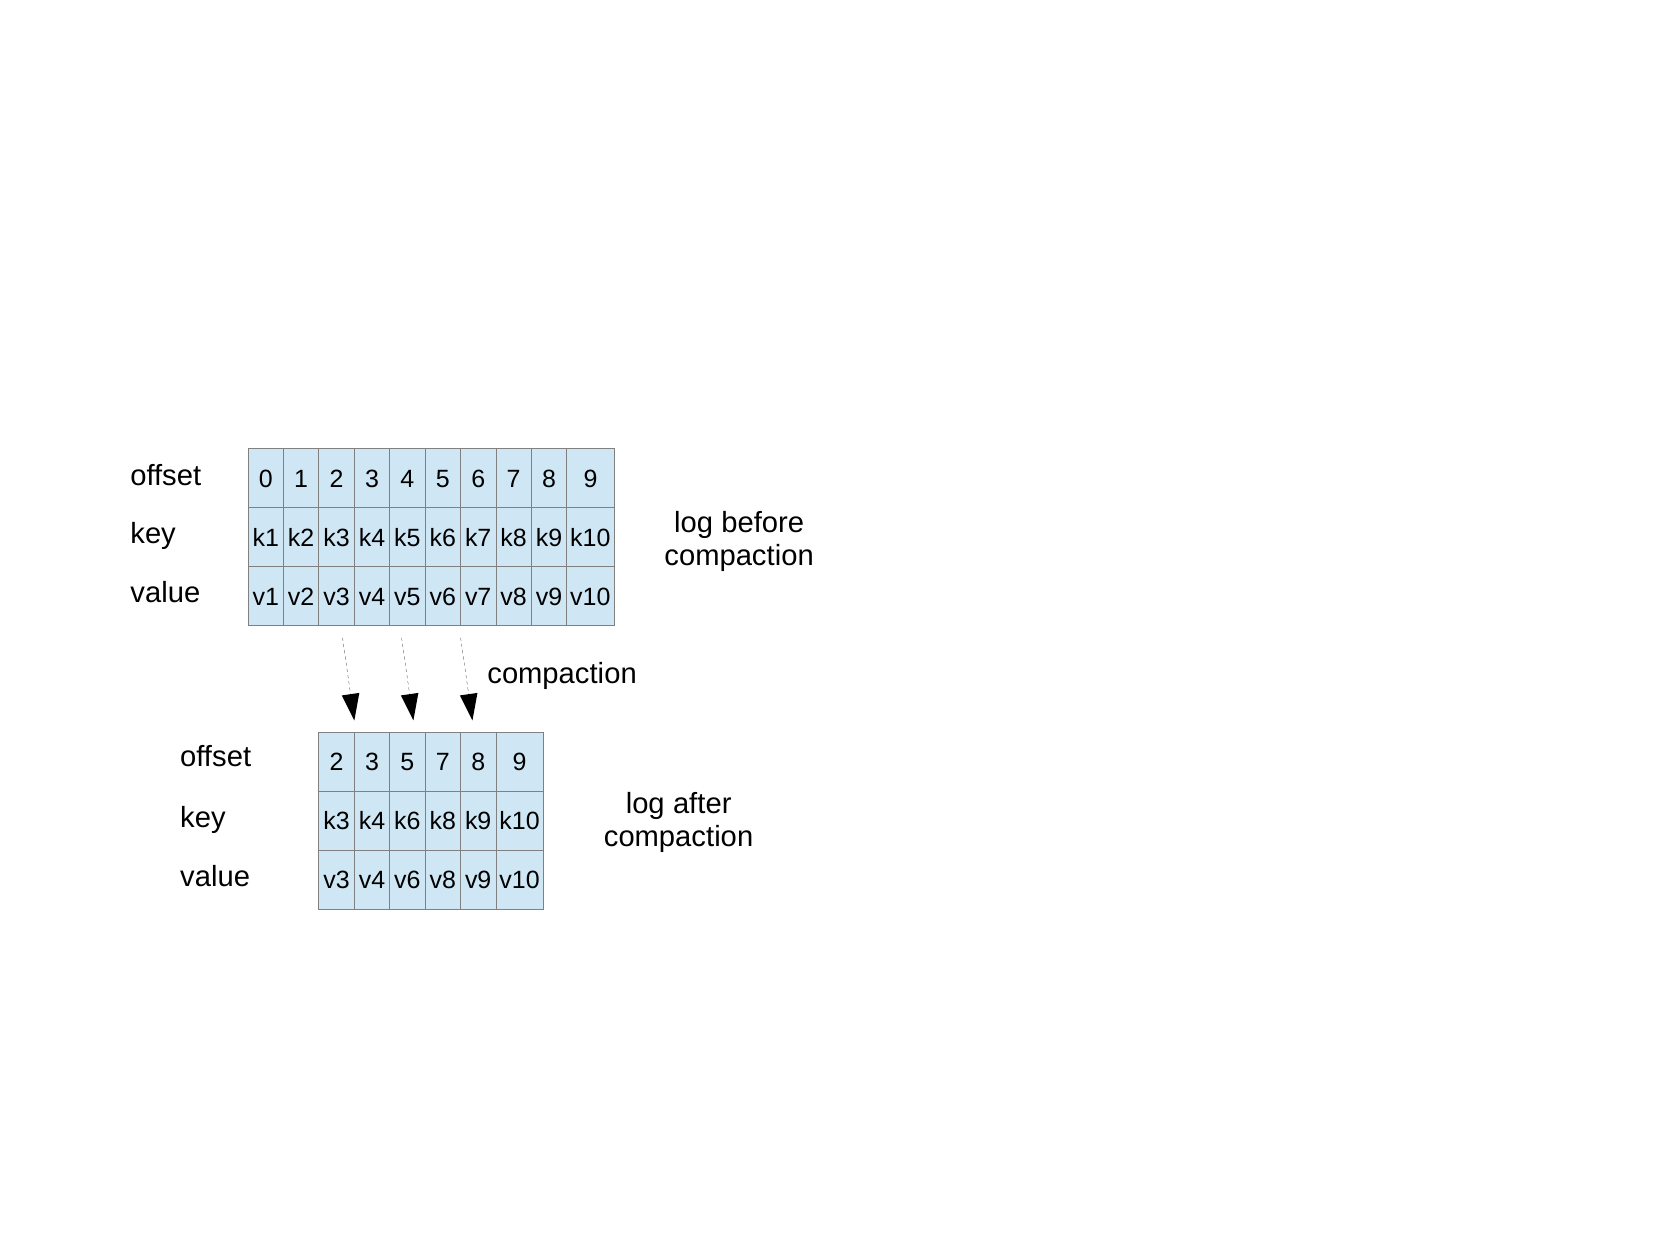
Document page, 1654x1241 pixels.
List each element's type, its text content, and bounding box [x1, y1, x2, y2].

text_box k10 [496, 791, 544, 850]
text_box k1 [248, 507, 283, 566]
text_box v6 [389, 850, 425, 910]
text_box k4 [354, 507, 389, 566]
text_box 7 [425, 732, 460, 791]
text_box v9 [460, 850, 496, 910]
text_box value [115, 569, 215, 617]
text_box k4 [354, 791, 389, 850]
text_box v10 [496, 850, 544, 910]
text_box log before compaction [649, 498, 830, 580]
text_box offset [165, 732, 267, 780]
text_box v2 [283, 566, 318, 626]
text_box 5 [389, 732, 425, 791]
text_box key [115, 510, 191, 558]
text_box k6 [389, 791, 425, 850]
text_box k2 [283, 507, 318, 566]
text_box 2 [318, 448, 354, 507]
text_box 9 [496, 732, 544, 791]
text_box 4 [389, 448, 425, 507]
text_box k9 [531, 507, 566, 566]
text_box 5 [425, 448, 460, 507]
text_box compaction [472, 649, 652, 698]
text_box 0 [248, 448, 283, 507]
text_box k3 [318, 507, 354, 566]
text_box value [165, 852, 265, 901]
text_box log after compaction [589, 779, 769, 860]
text_box v7 [460, 566, 496, 626]
text_box k9 [460, 791, 496, 850]
text_box v5 [389, 566, 425, 626]
text_box 3 [354, 448, 389, 507]
text_box v4 [354, 850, 389, 910]
text_box v8 [425, 850, 460, 910]
text_box 2 [318, 732, 354, 791]
text_box k5 [389, 507, 425, 566]
text_box 9 [566, 448, 615, 507]
text_box k10 [566, 507, 615, 566]
text_box 3 [354, 732, 389, 791]
text_box v10 [566, 566, 615, 626]
text_box v8 [496, 566, 531, 626]
text_box k7 [460, 507, 496, 566]
text_box v3 [318, 566, 354, 626]
text_box 1 [283, 448, 318, 507]
text_box 7 [496, 448, 531, 507]
text_box v6 [425, 566, 460, 626]
text_box k6 [425, 507, 460, 566]
text_box k8 [496, 507, 531, 566]
text_box k8 [425, 791, 460, 850]
text_box 6 [460, 448, 496, 507]
text_box k3 [318, 791, 354, 850]
text_box key [165, 793, 241, 842]
text_box offset [115, 451, 217, 499]
text_box v1 [248, 566, 283, 626]
text_box v9 [531, 566, 566, 626]
text_box 8 [460, 732, 496, 791]
text_box v4 [354, 566, 389, 626]
text_box 8 [531, 448, 566, 507]
text_box v3 [318, 850, 354, 910]
